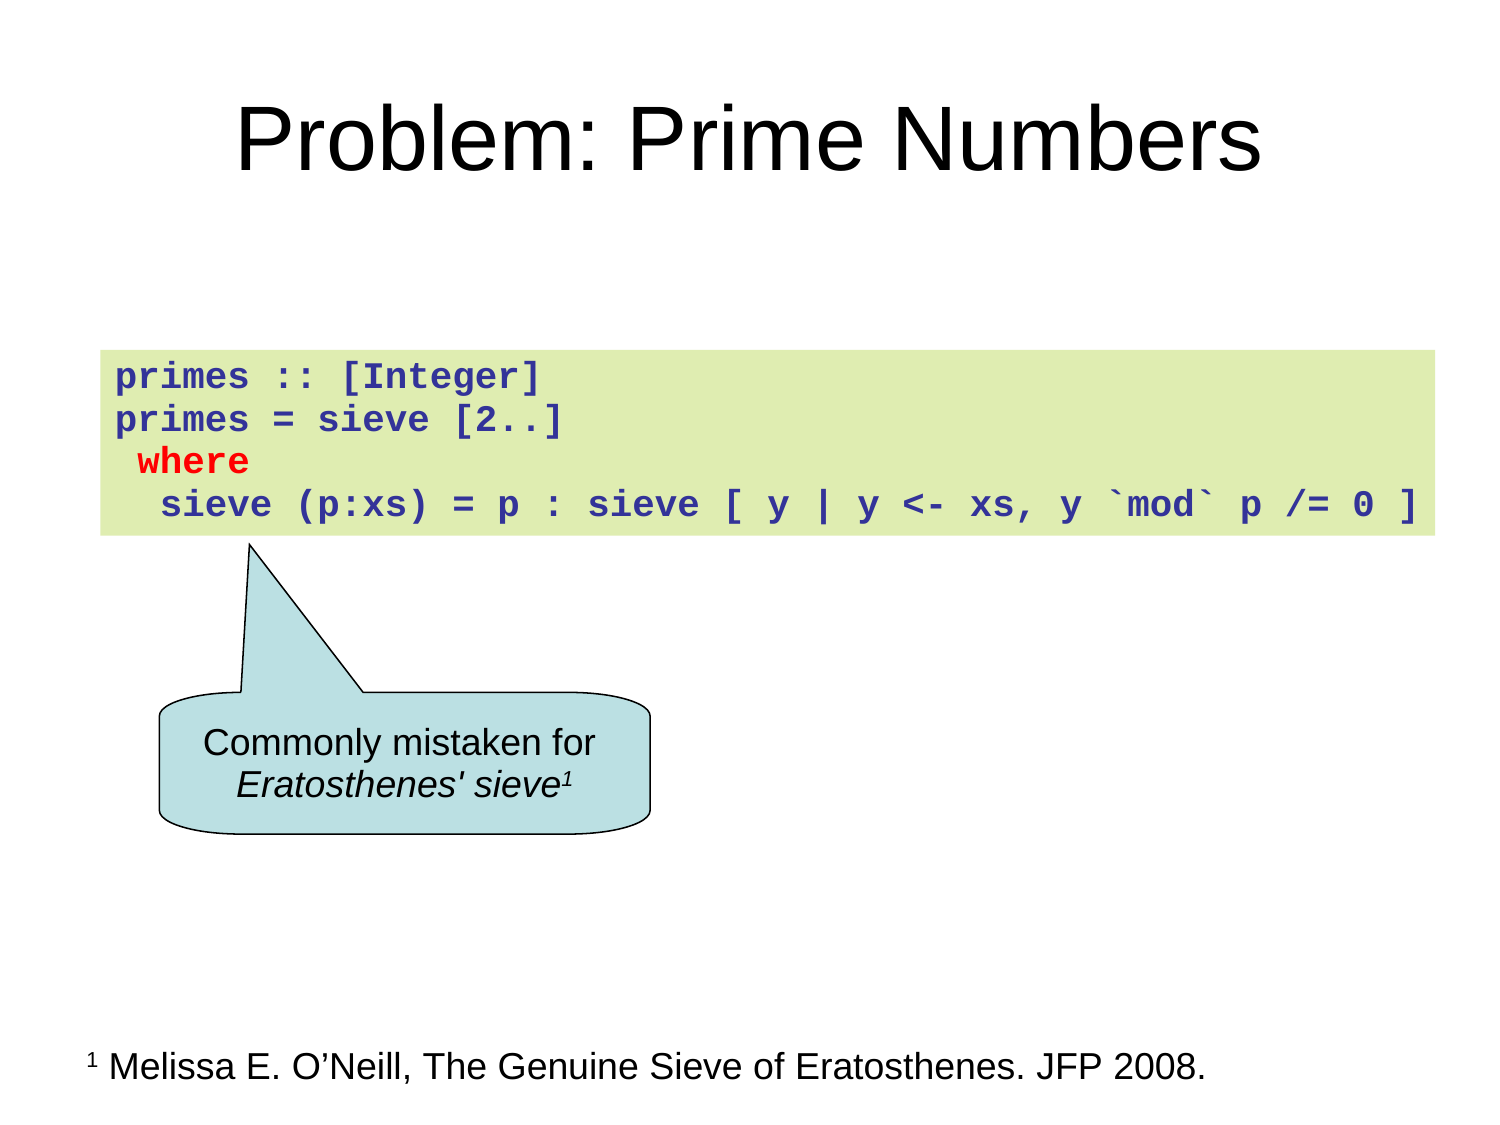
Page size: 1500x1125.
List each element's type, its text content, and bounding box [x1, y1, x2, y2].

title Problem: Prime Numbers [75, 45, 1426, 233]
text_box Commonly mistaken for Eratosthenes' sieve1 [159, 544, 651, 835]
text_box 1 Melissa E. O’Neill, The Genuine Sieve of Eratosthenes. JFP 2008. [71, 1037, 1234, 1095]
text_box primes :: [Integer] primes = sieve [2..] where sieve (p:xs) = p : sieve [ y | y <- xs, y `mod` p /= 0 ] [100, 349, 1436, 536]
